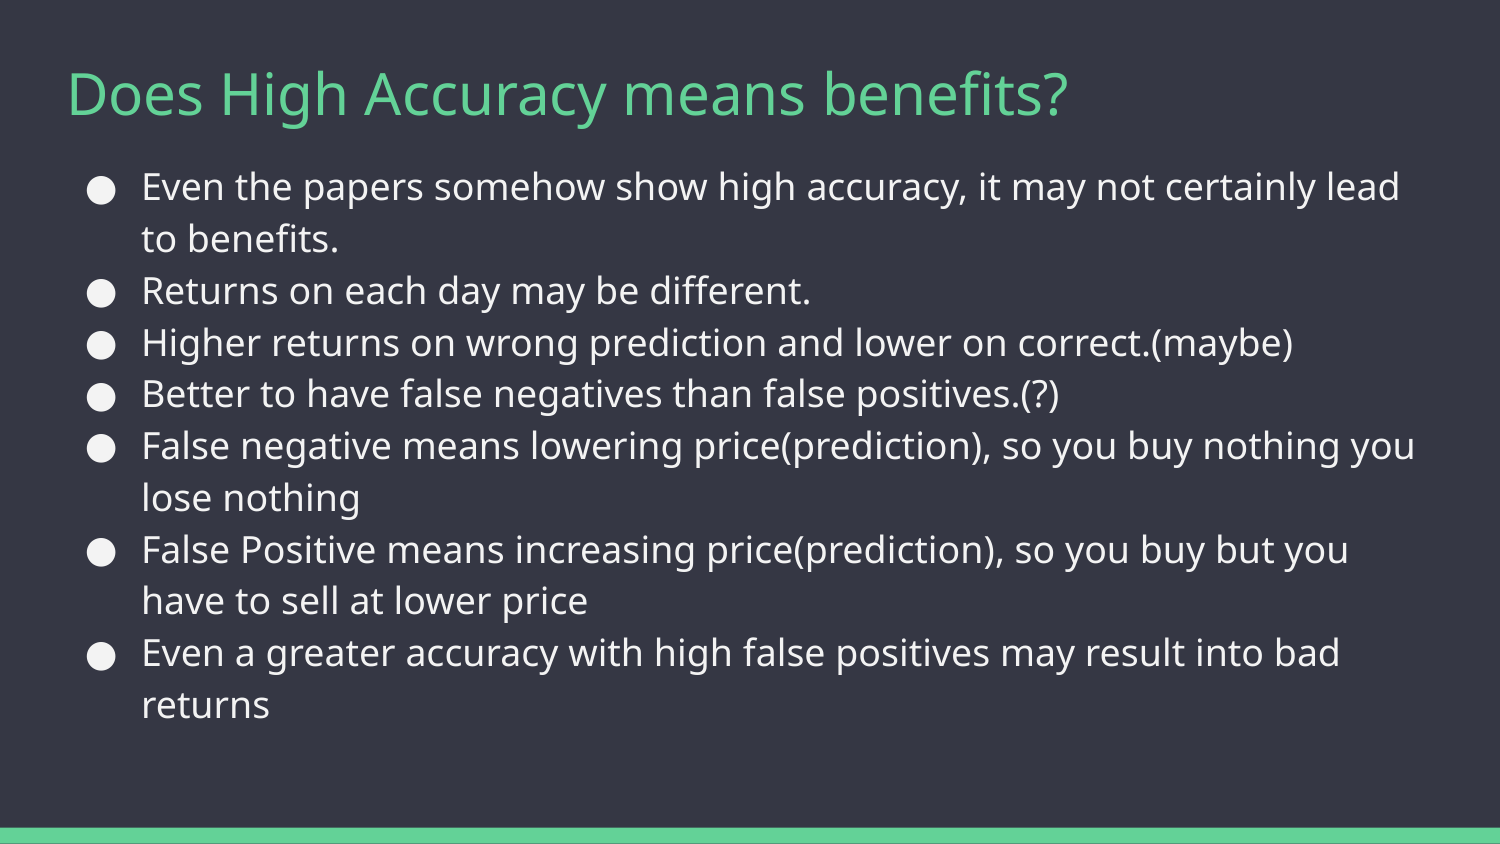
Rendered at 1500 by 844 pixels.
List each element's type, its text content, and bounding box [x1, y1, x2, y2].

list Even the papers somehow show high accuracy, it may not certainly lead to benefits. Returns on each day may be different. Higher returns on wrong prediction and lower on correct.(maybe) Better to have false negatives than false positives.(?) False negative means lowering price(prediction), so you buy nothing you lose nothing False Positive means increasing price(prediction), so you buy but you have to sell at lower price Even a greater accuracy with high false positives may result into bad returns [51, 141, 1449, 703]
title Does High Accuracy means benefits? [51, 42, 1449, 137]
